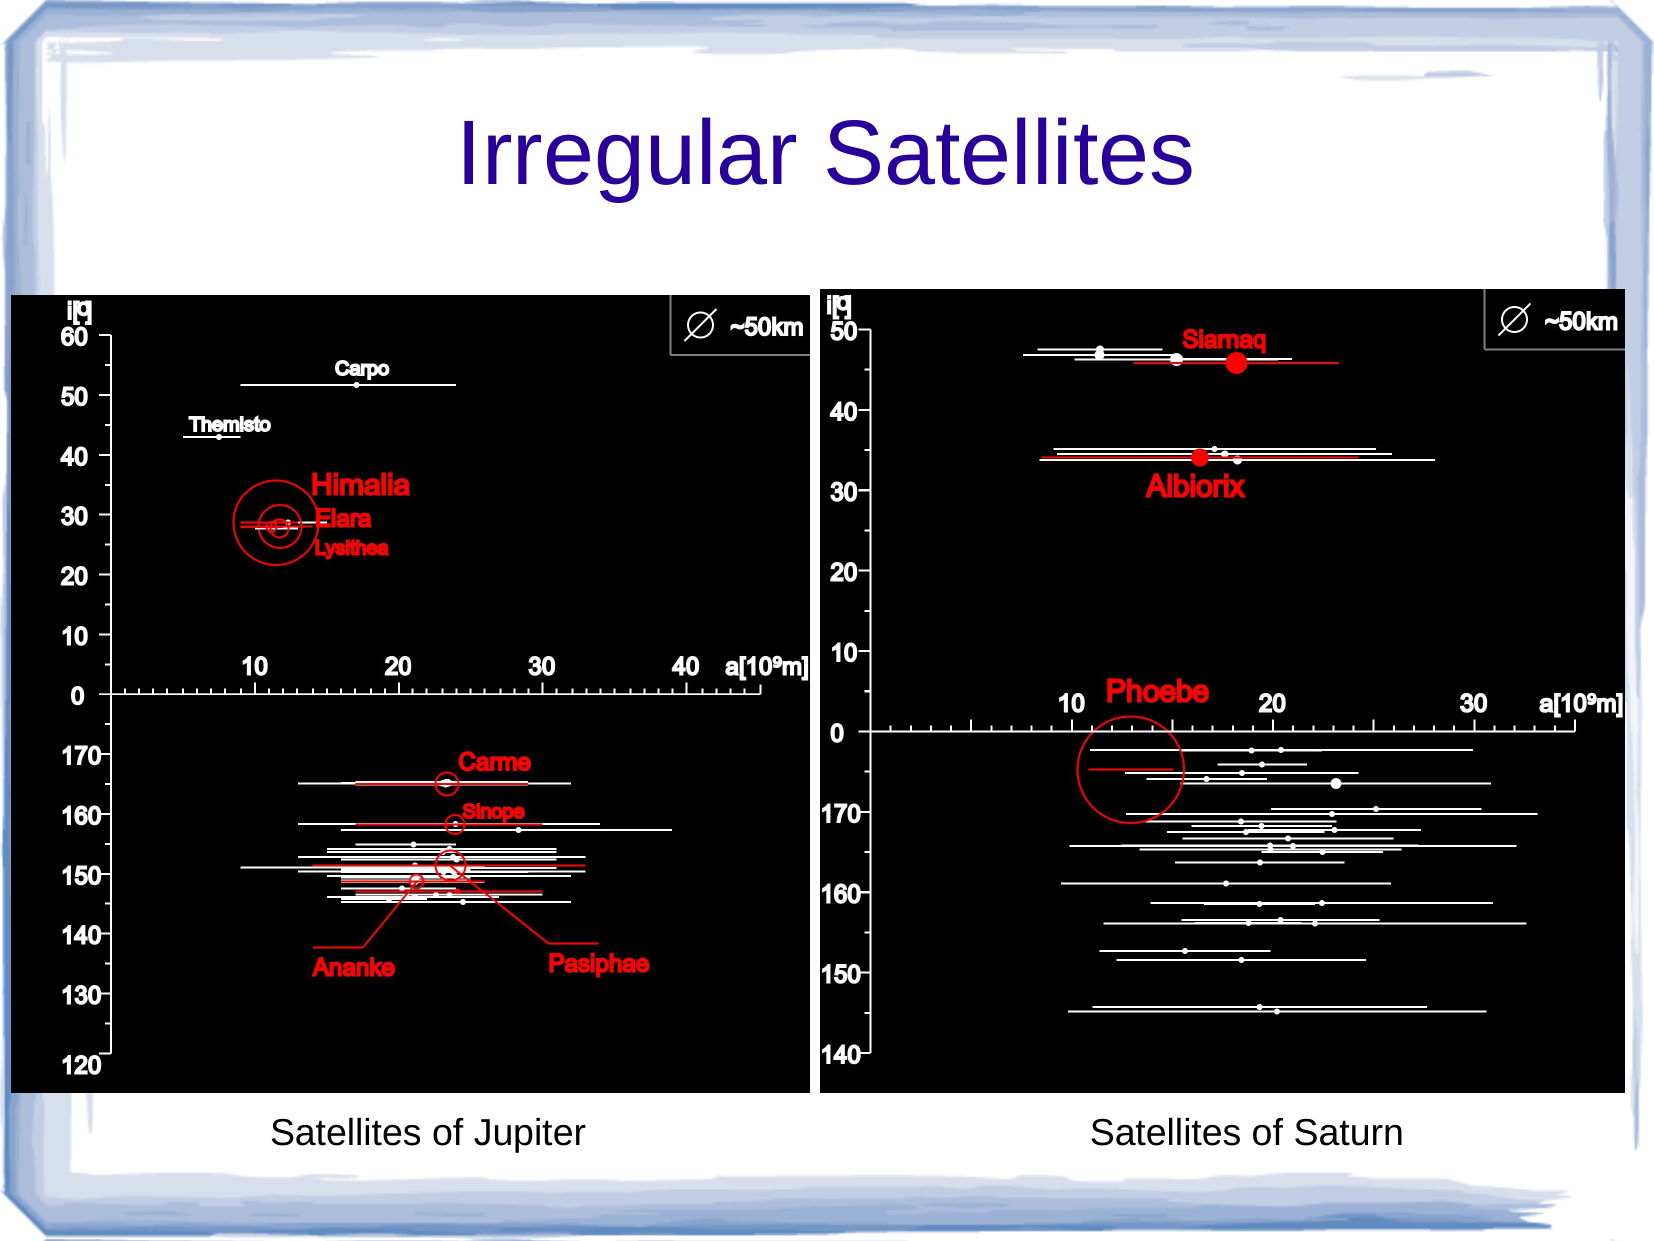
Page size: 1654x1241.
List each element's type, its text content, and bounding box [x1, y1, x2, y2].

title Irregular Satellites [82, 49, 1571, 257]
picture [0, 0, 1654, 1241]
text_box Satellites of Jupiter [0, 1104, 856, 1162]
text_box Satellites of Saturn [856, 1104, 1638, 1162]
